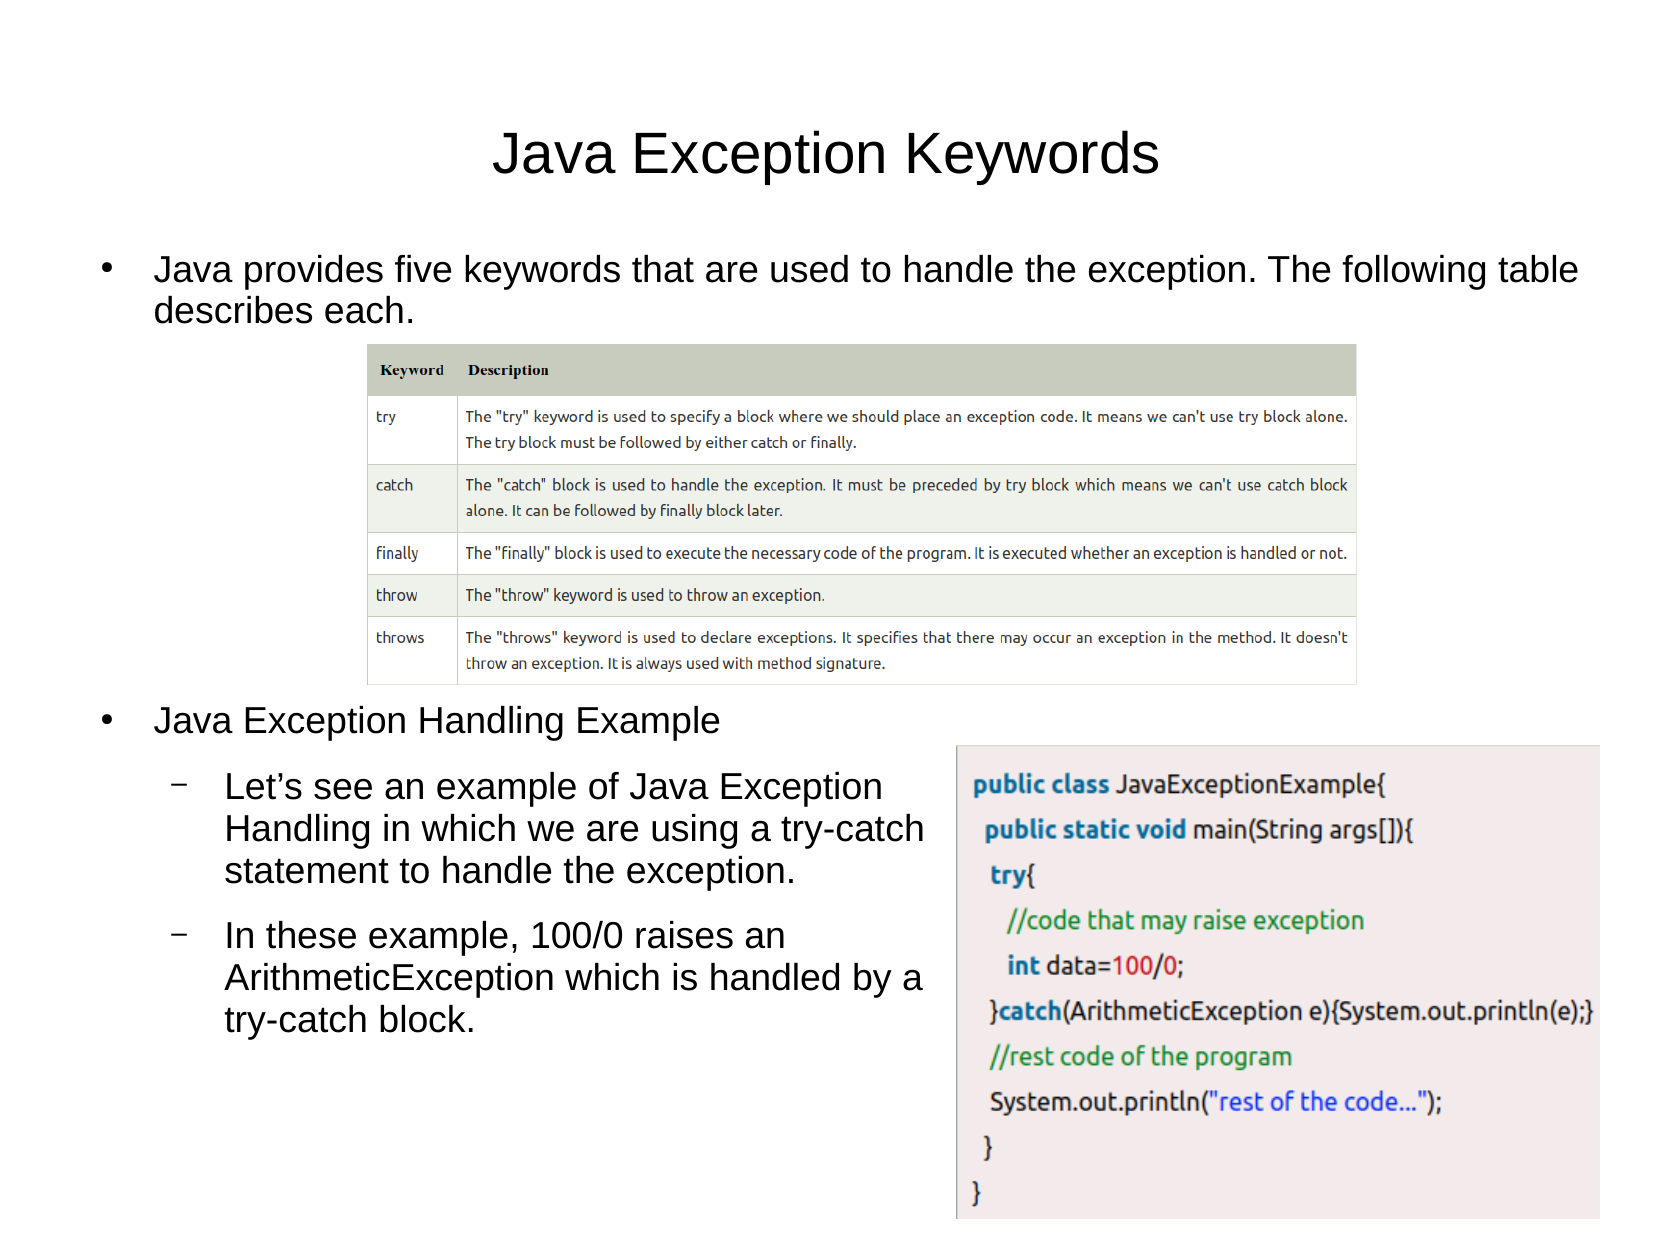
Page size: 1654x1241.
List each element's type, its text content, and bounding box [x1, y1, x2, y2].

list Java provides five keywords that are used to handle the exception. The following table describes each. Java Exception Handling Example Let’s see an example of Java Exception Handling in which we are using a try-catch statement to handle the exception. In these example, 100/0 raises an ArithmeticException which is handled by a try-catch block. [82, 248, 1619, 1104]
title Java Exception Keywords [82, 49, 1571, 248]
picture [956, 745, 1600, 1219]
picture [366, 344, 1357, 686]
